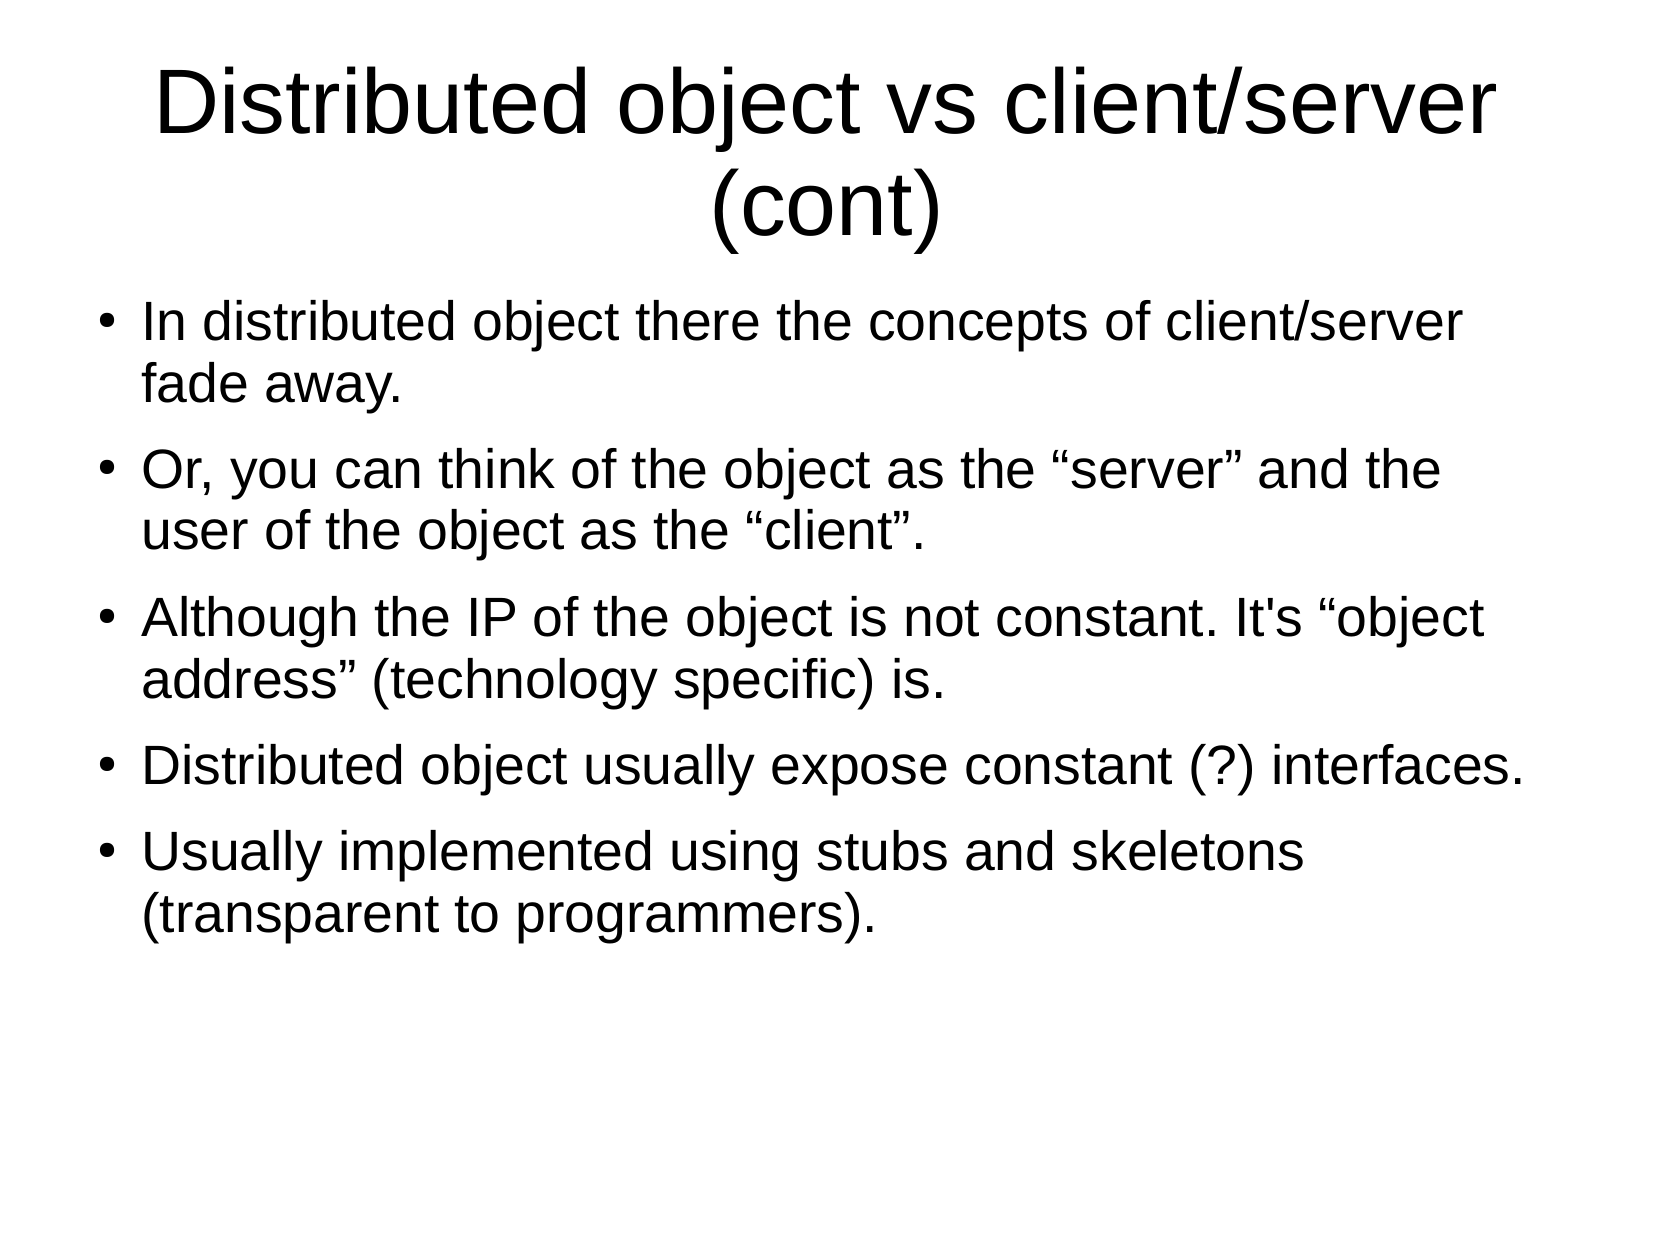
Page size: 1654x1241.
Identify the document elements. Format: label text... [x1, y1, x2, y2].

list In distributed object there the concepts of client/server fade away. Or, you can think of the object as the “server” and the user of the object as the “client”. Although the IP of the object is not constant. It's “object address” (technology specific) is. Distributed object usually expose constant (?) interfaces. Usually implemented using stubs and skeletons (transparent to programmers). [82, 290, 1538, 1010]
title Distributed object vs client/server (cont) [82, 49, 1571, 257]
